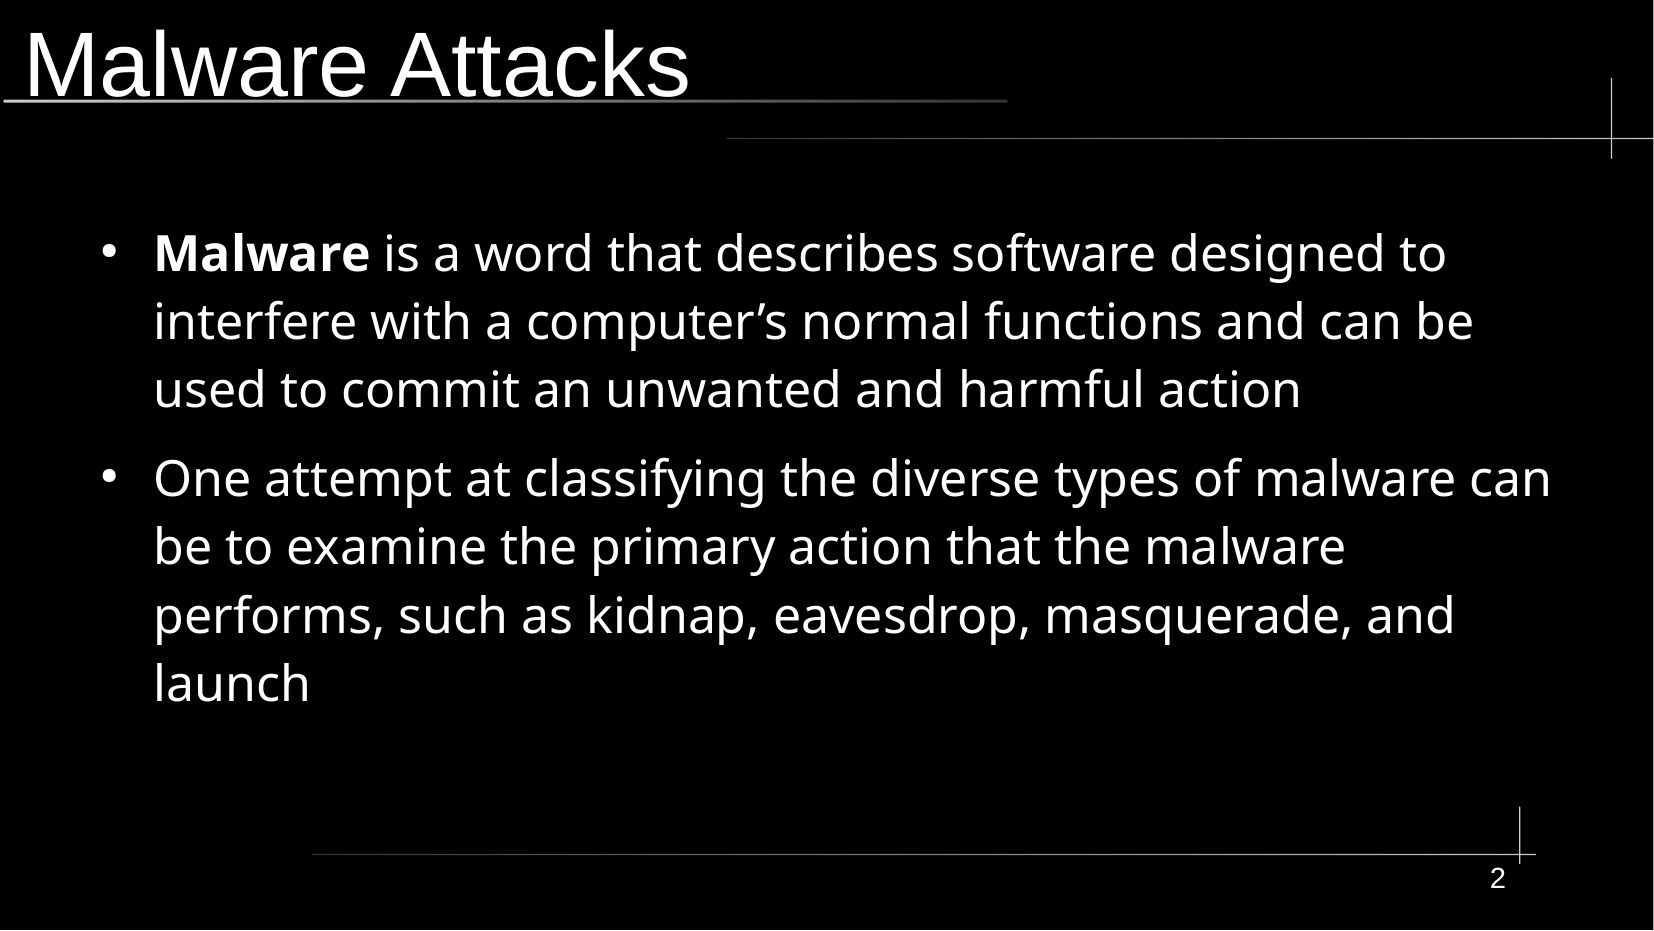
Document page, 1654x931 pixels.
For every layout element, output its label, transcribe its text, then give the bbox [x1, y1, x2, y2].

list Malware is a word that describes software designed to interfere with a computer’s normal functions and can be used to commit an unwanted and harmful action One attempt at classifying the diverse types of malware can be to examine the primary action that the malware performs, such as kidnap, eavesdrop, masquerade, and launch [82, 217, 1571, 758]
title Malware Attacks [23, 11, 1589, 119]
